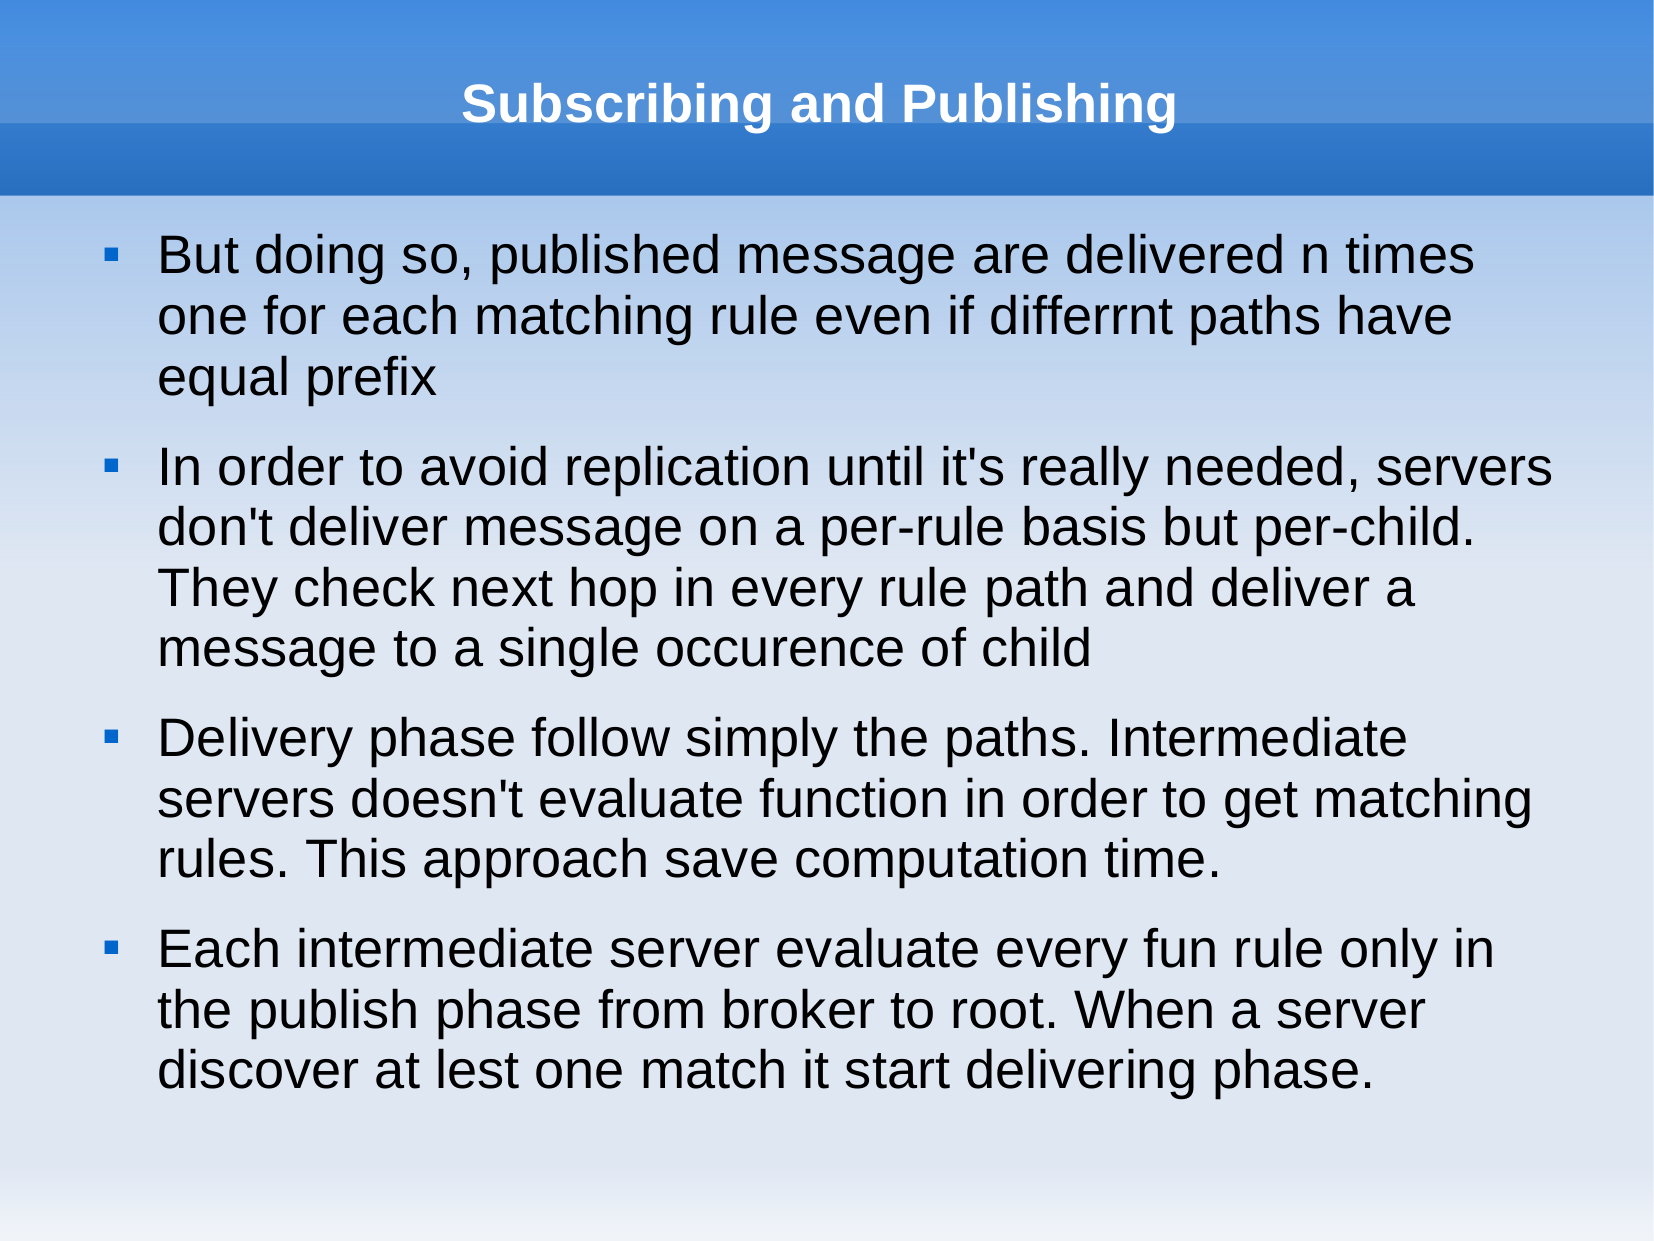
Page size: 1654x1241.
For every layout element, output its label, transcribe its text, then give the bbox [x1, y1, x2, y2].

title Subscribing and Publishing [76, 7, 1565, 200]
list But doing so, published message are delivered n times one for each matching rule even if differrnt paths have equal prefix In order to avoid replication until it's really needed, servers don't deliver message on a per-rule basis but per-child. They check next hop in every rule path and deliver a message to a single occurence of child Delivery phase follow simply the paths. Intermediate servers doesn't evaluate function in order to get matching rules. This approach save computation time. Each intermediate server evaluate every fun rule only in the publish phase from broker to root. When a server discover at lest one match it start delivering phase. [86, 225, 1576, 1201]
picture [0, 0, 1654, 1241]
